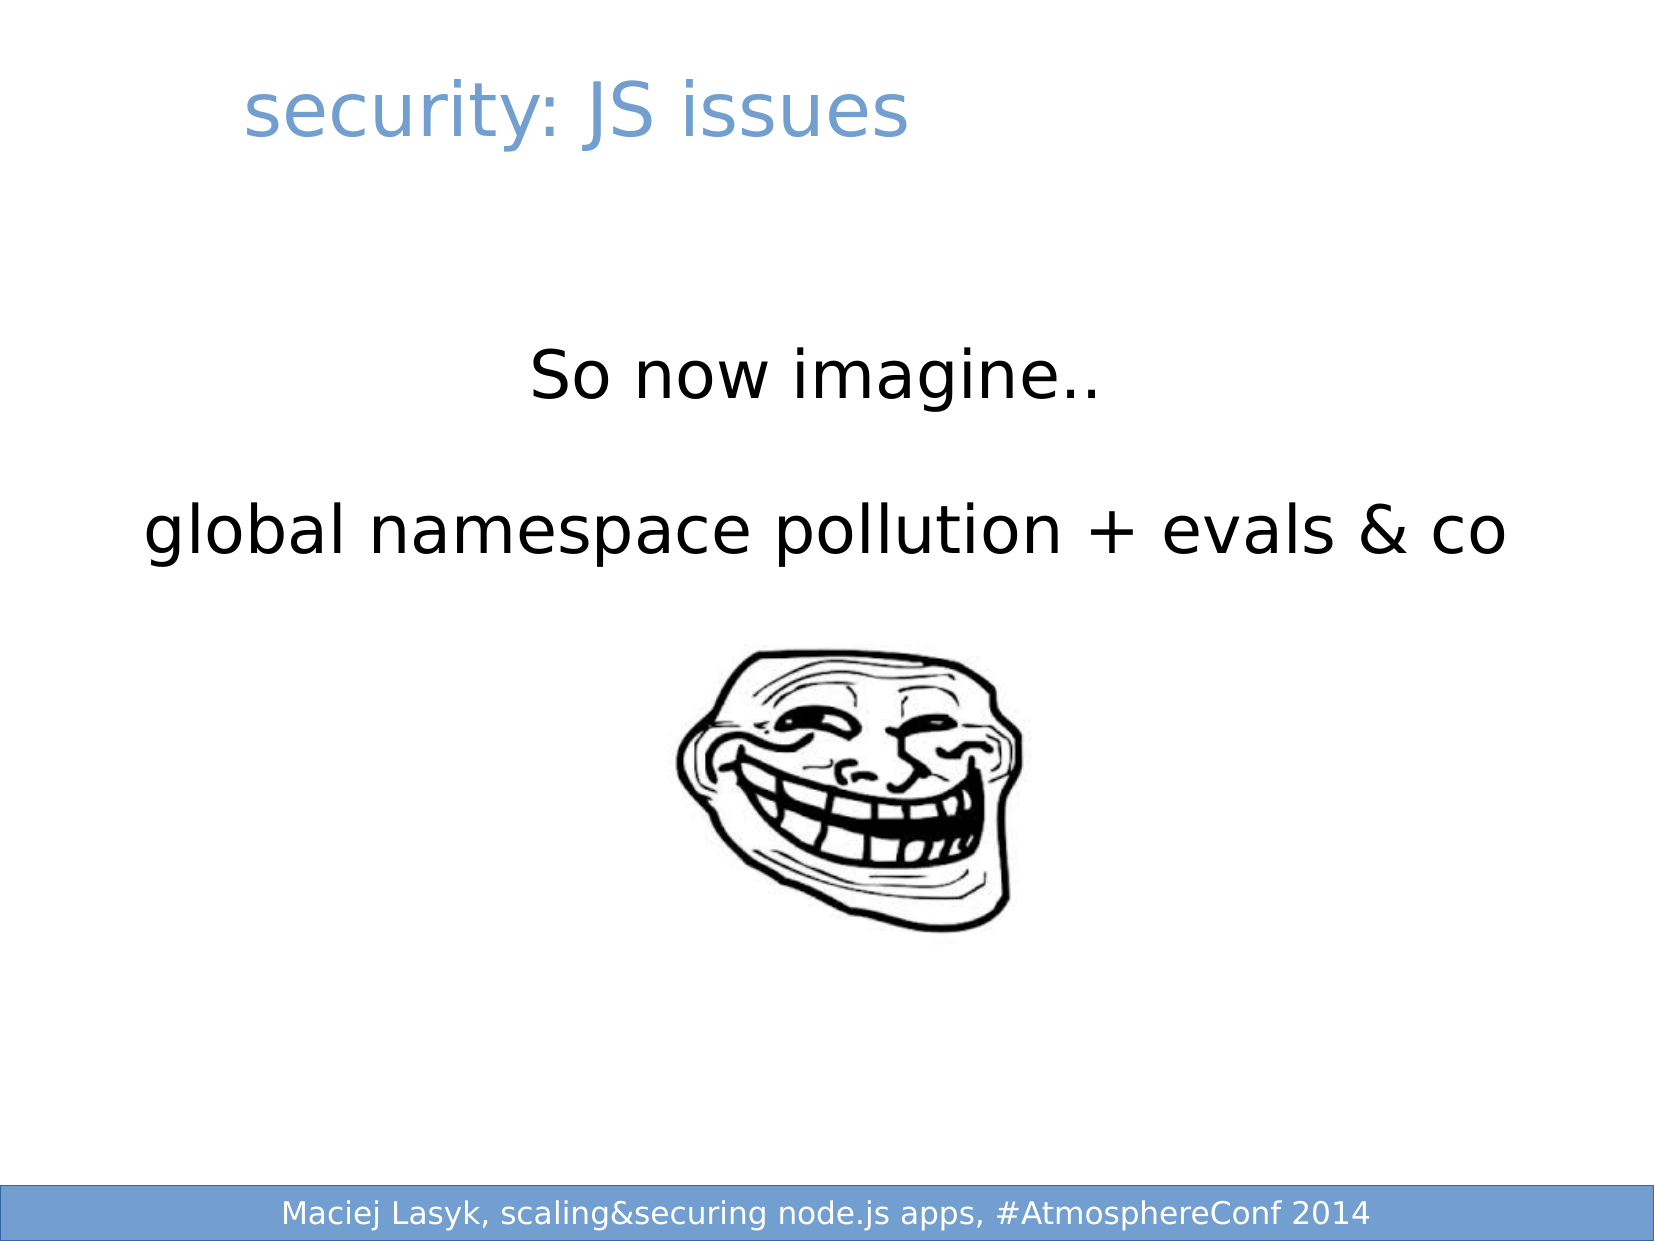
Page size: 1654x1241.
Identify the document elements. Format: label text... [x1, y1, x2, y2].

text_box Maciej Lasyk, scaling&securing node.js apps, #AtmosphereConf 2014 [266, 1188, 1388, 1240]
text_box [0, 1185, 1654, 1241]
picture [668, 632, 1058, 949]
text_box So now imagine.. global namespace pollution + evals & co [129, 329, 1525, 578]
text_box security: JS issues [228, 60, 927, 163]
